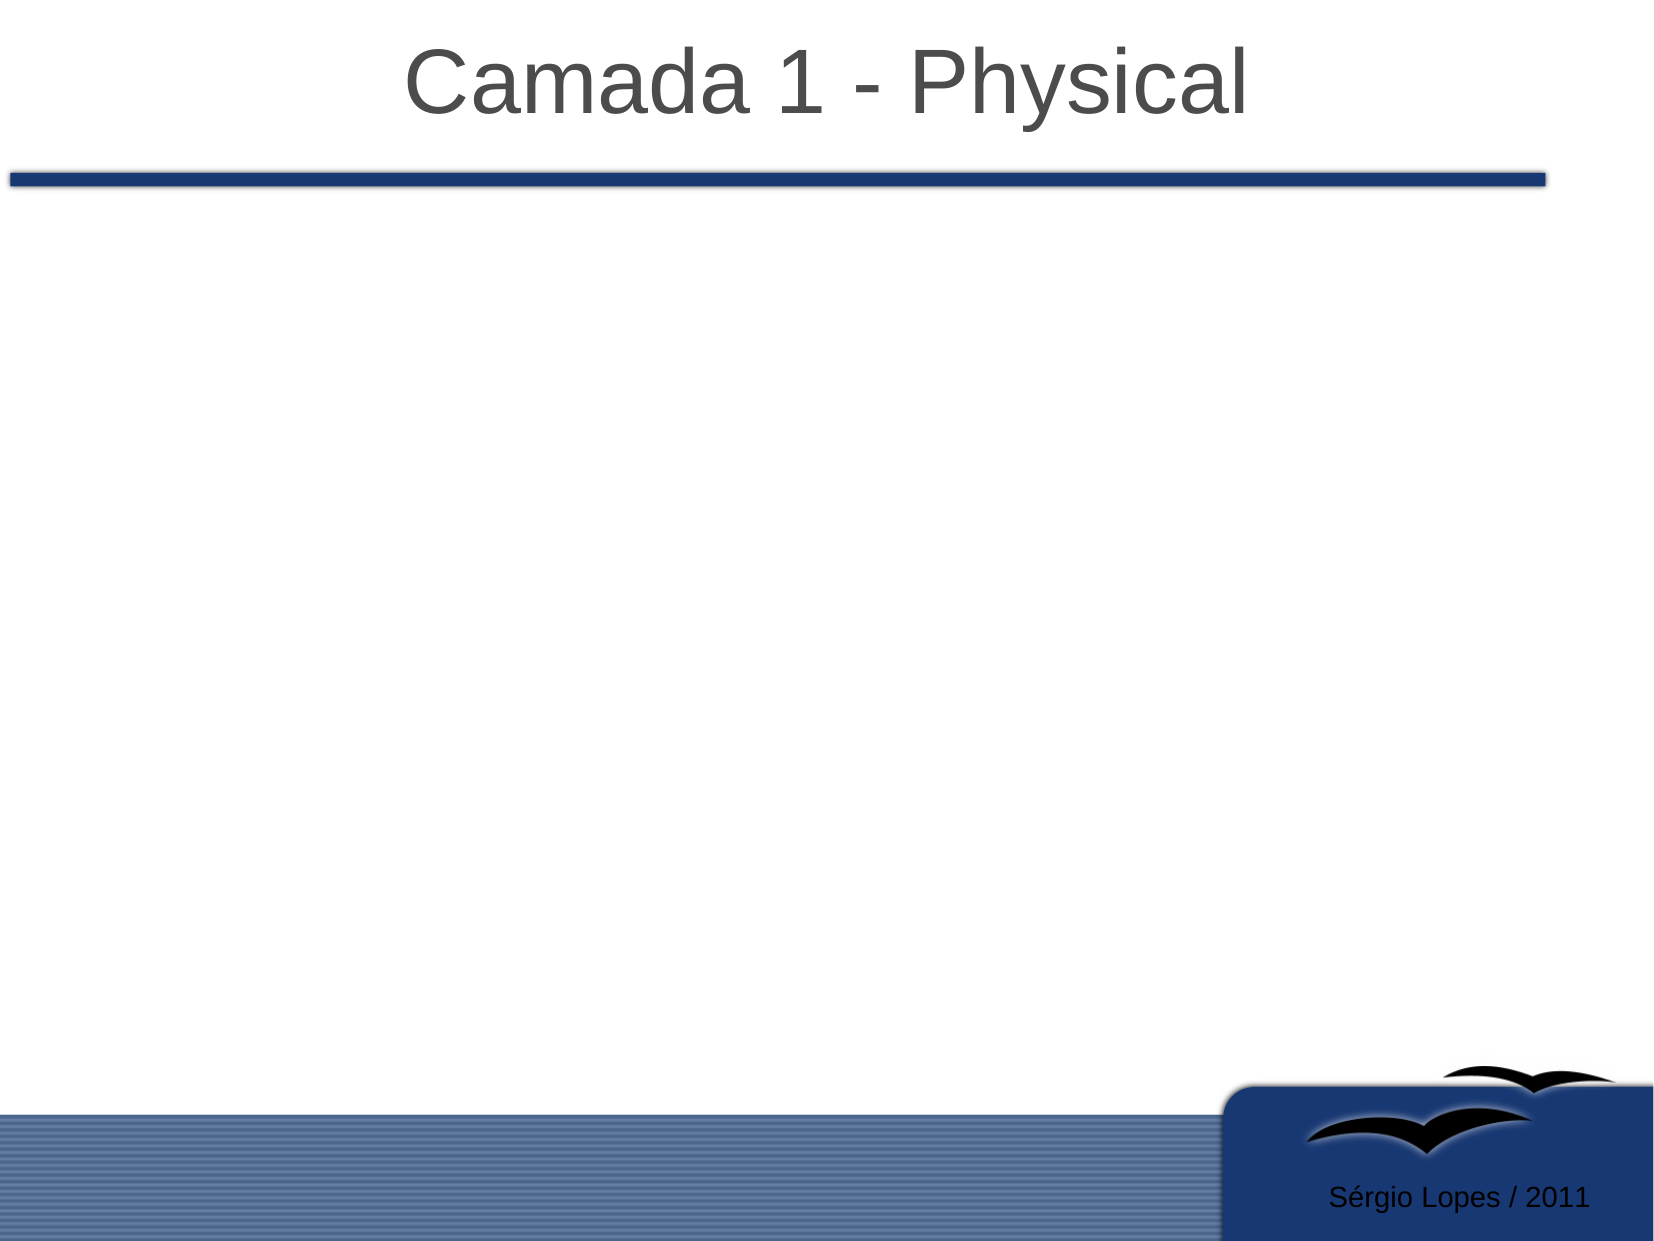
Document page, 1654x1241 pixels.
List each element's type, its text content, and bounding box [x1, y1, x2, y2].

title Camada 1 - Physical [121, 0, 1534, 164]
picture [0, 0, 1654, 1241]
text_box Sérgio Lopes / 2011 [1328, 1181, 1588, 1214]
